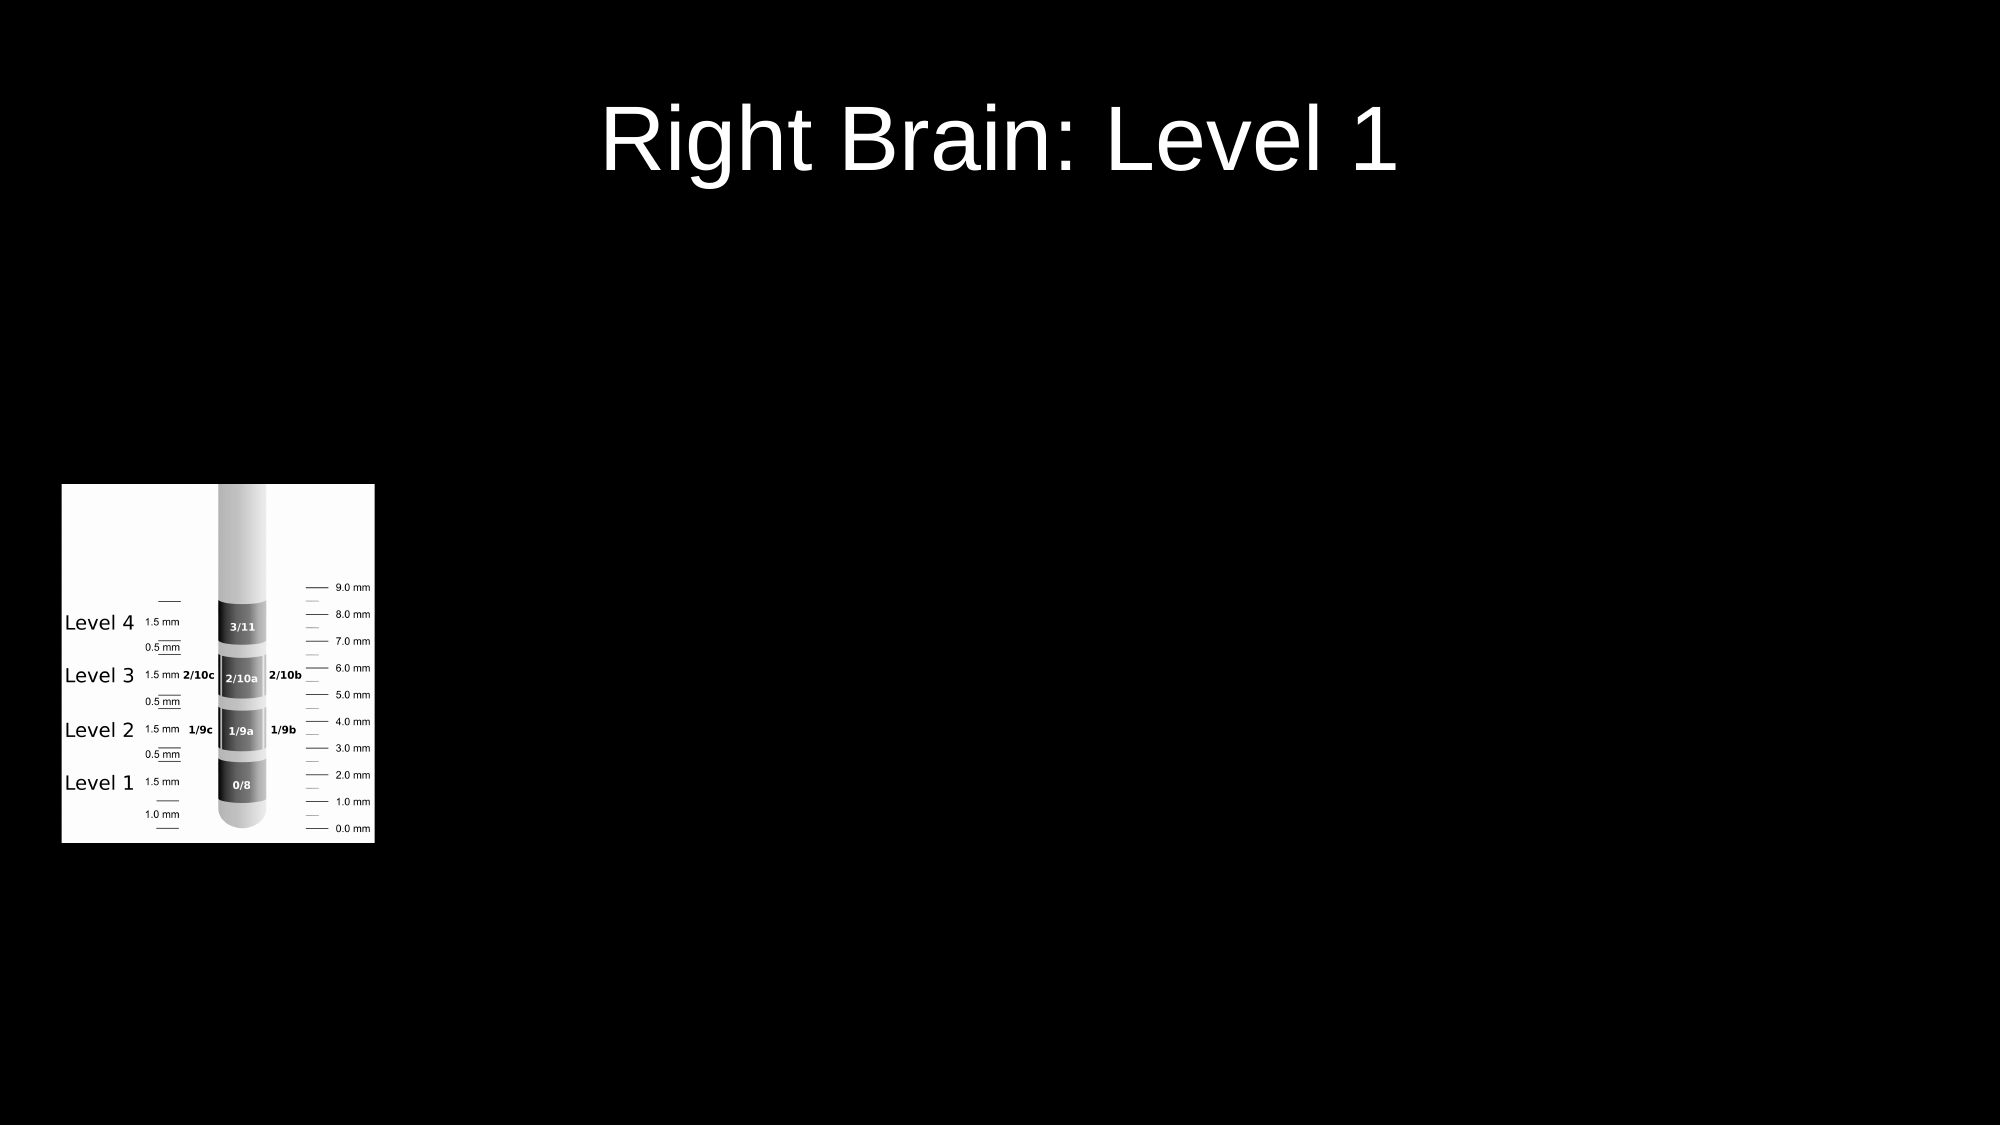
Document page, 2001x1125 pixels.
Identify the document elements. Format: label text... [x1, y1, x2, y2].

picture [61, 484, 375, 843]
title Right Brain: Level 1 [99, 44, 1900, 233]
